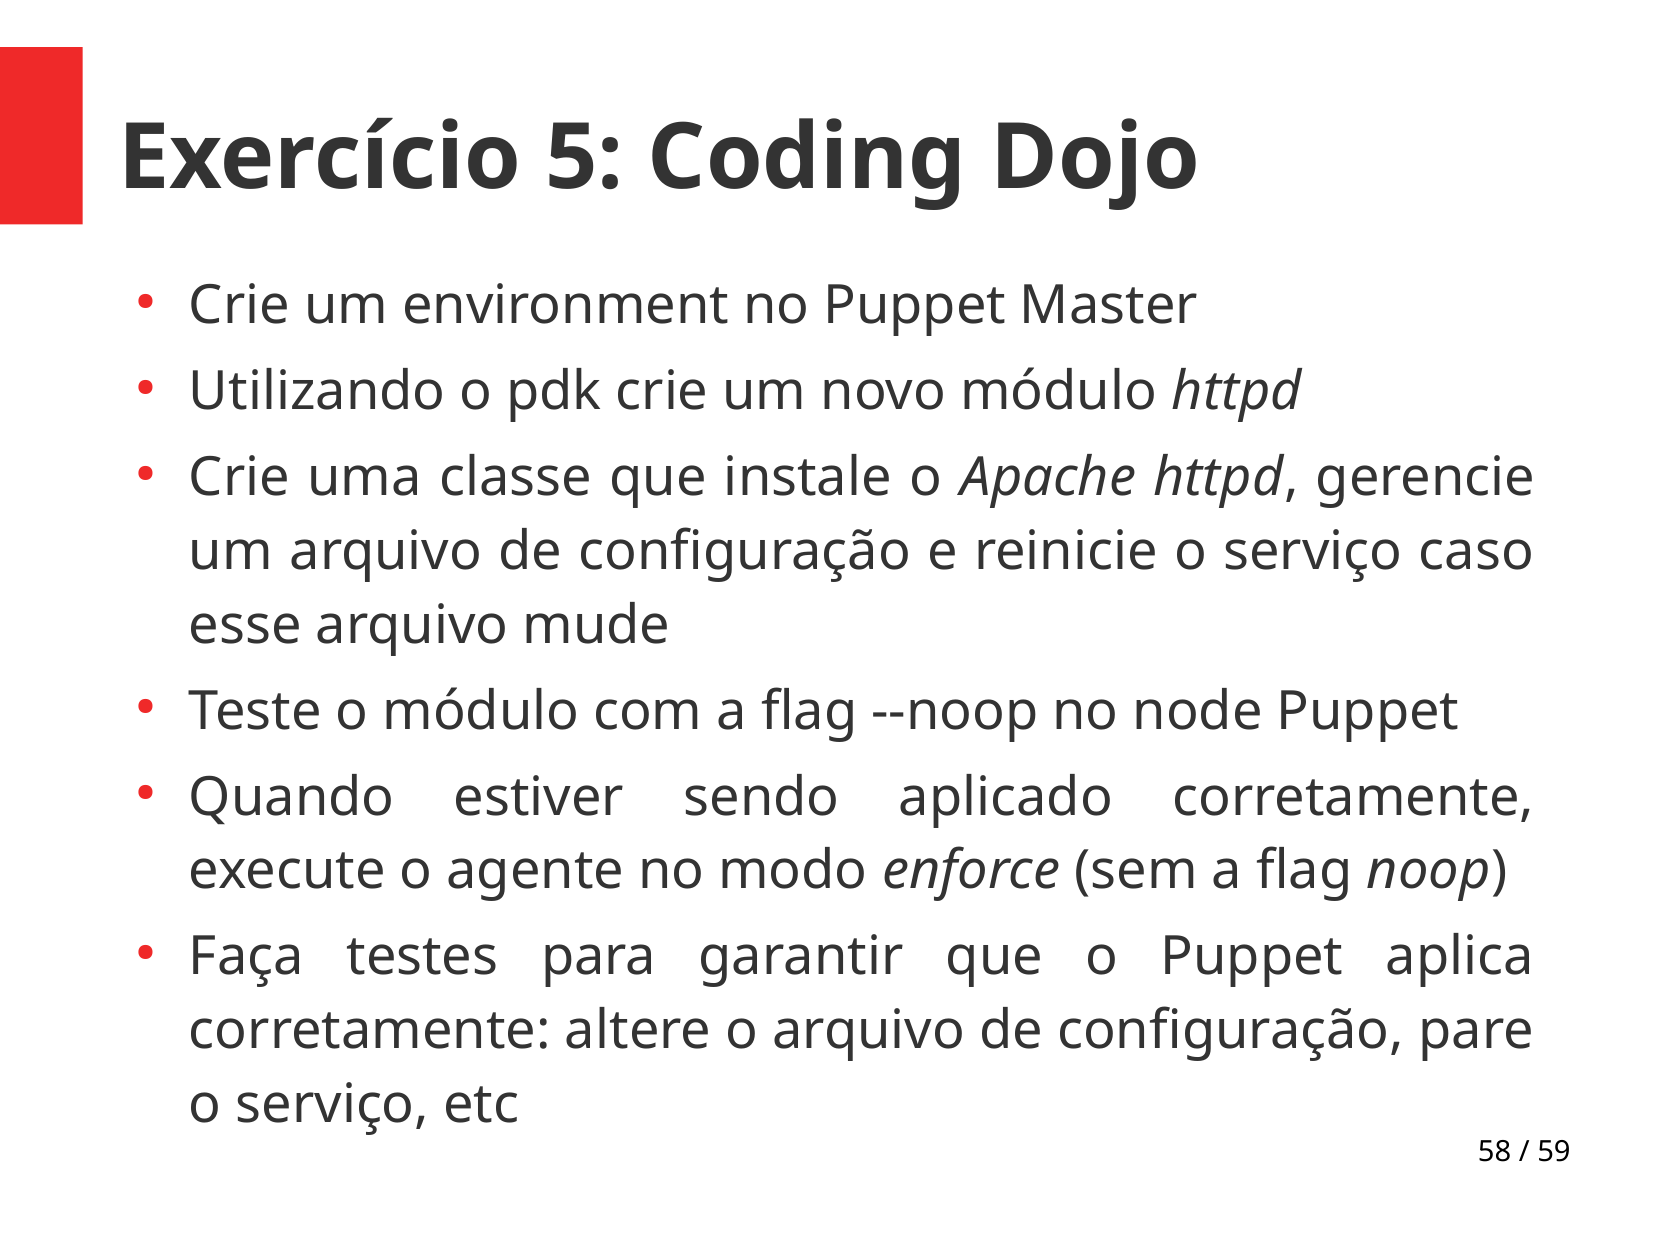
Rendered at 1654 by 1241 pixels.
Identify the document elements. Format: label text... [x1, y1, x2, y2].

title Exercício 5: Coding Dojo [118, 49, 1571, 257]
list Crie um environment no Puppet Master Utilizando o pdk crie um novo módulo httpd Crie uma classe que instale o Apache httpd, gerencie um arquivo de configuração e reinicie o serviço caso esse arquivo mude Teste o módulo com a flag --noop no node Puppet Quando estiver sendo aplicado corretamente, execute o agente no modo enforce (sem a flag noop) Faça testes para garantir que o Puppet aplica corretamente: altere o arquivo de configuração, pare o serviço, etc [118, 265, 1536, 1158]
